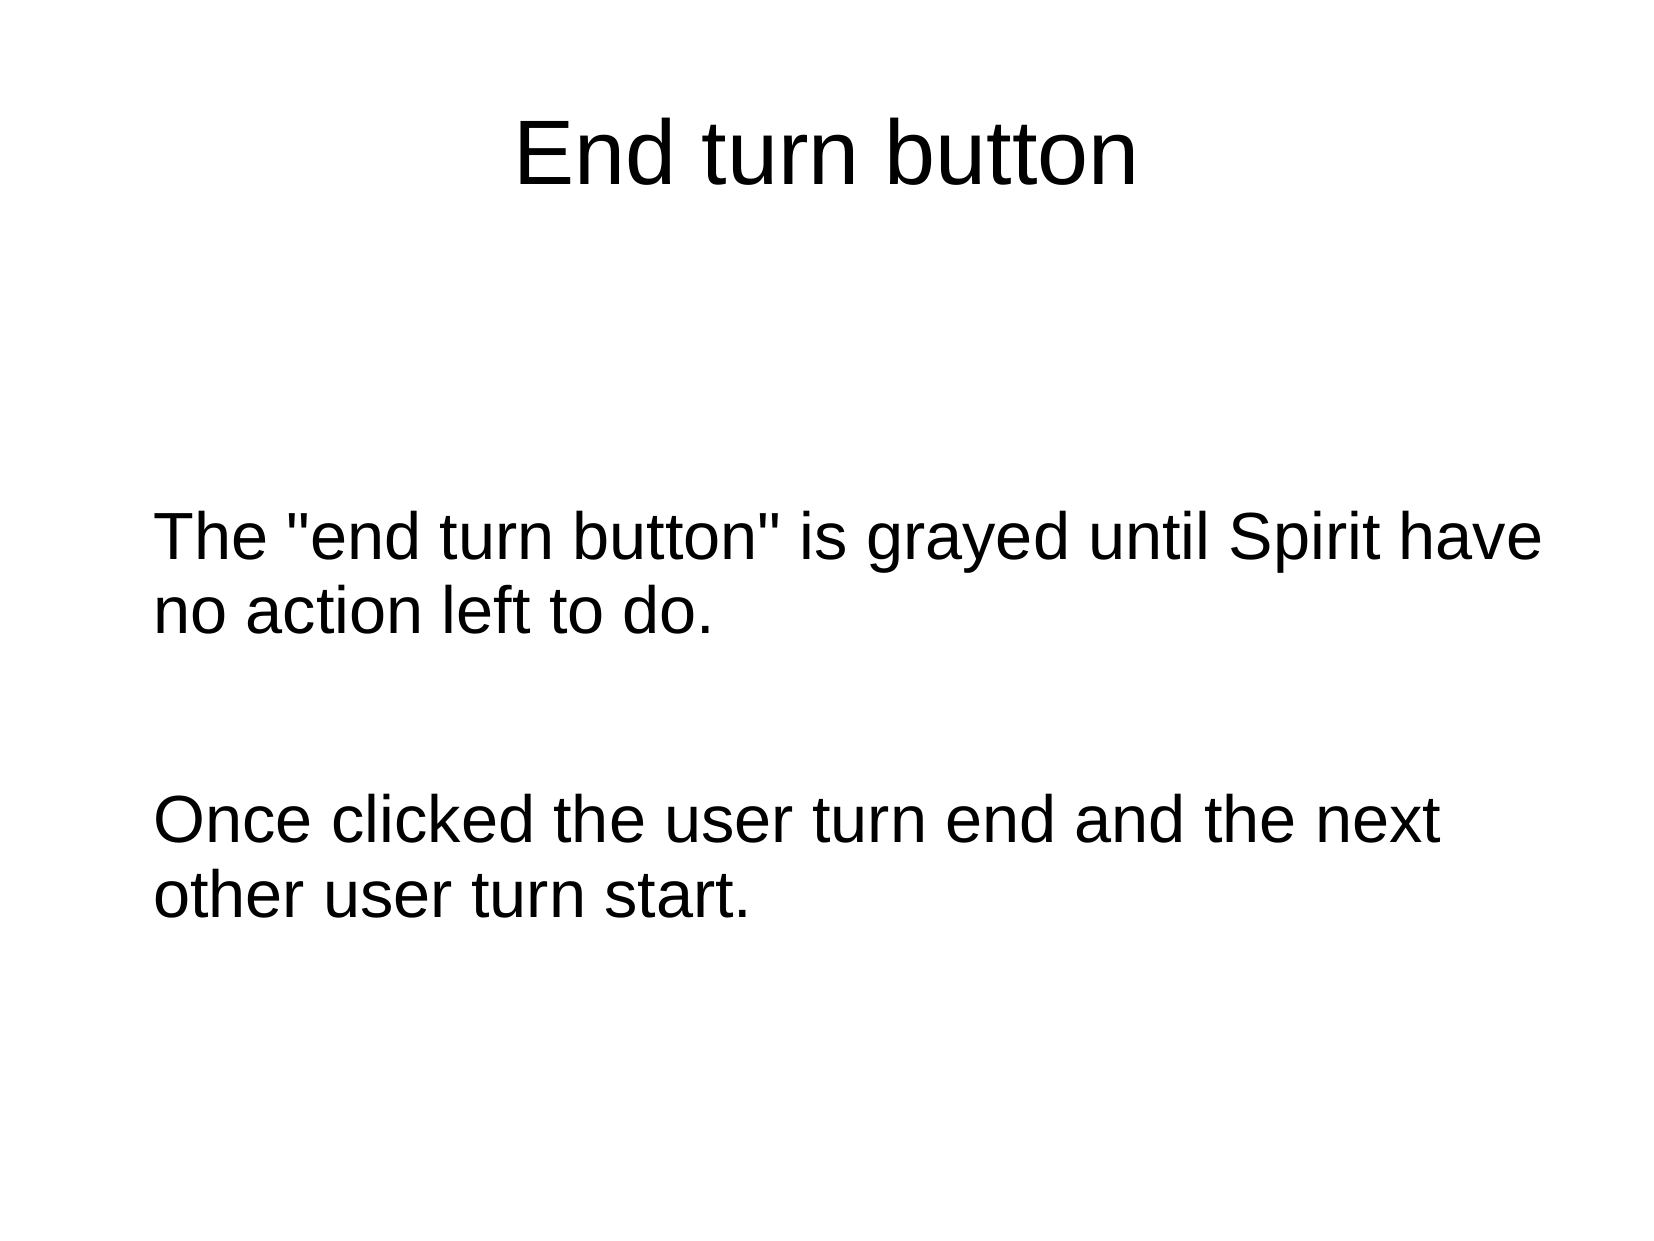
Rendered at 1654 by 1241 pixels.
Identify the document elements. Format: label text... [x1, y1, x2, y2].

list The "end turn button" is grayed until Spirit have no action left to do. Once clicked the user turn end and the next other user turn start. [82, 290, 1571, 1109]
title End turn button [82, 49, 1571, 257]
